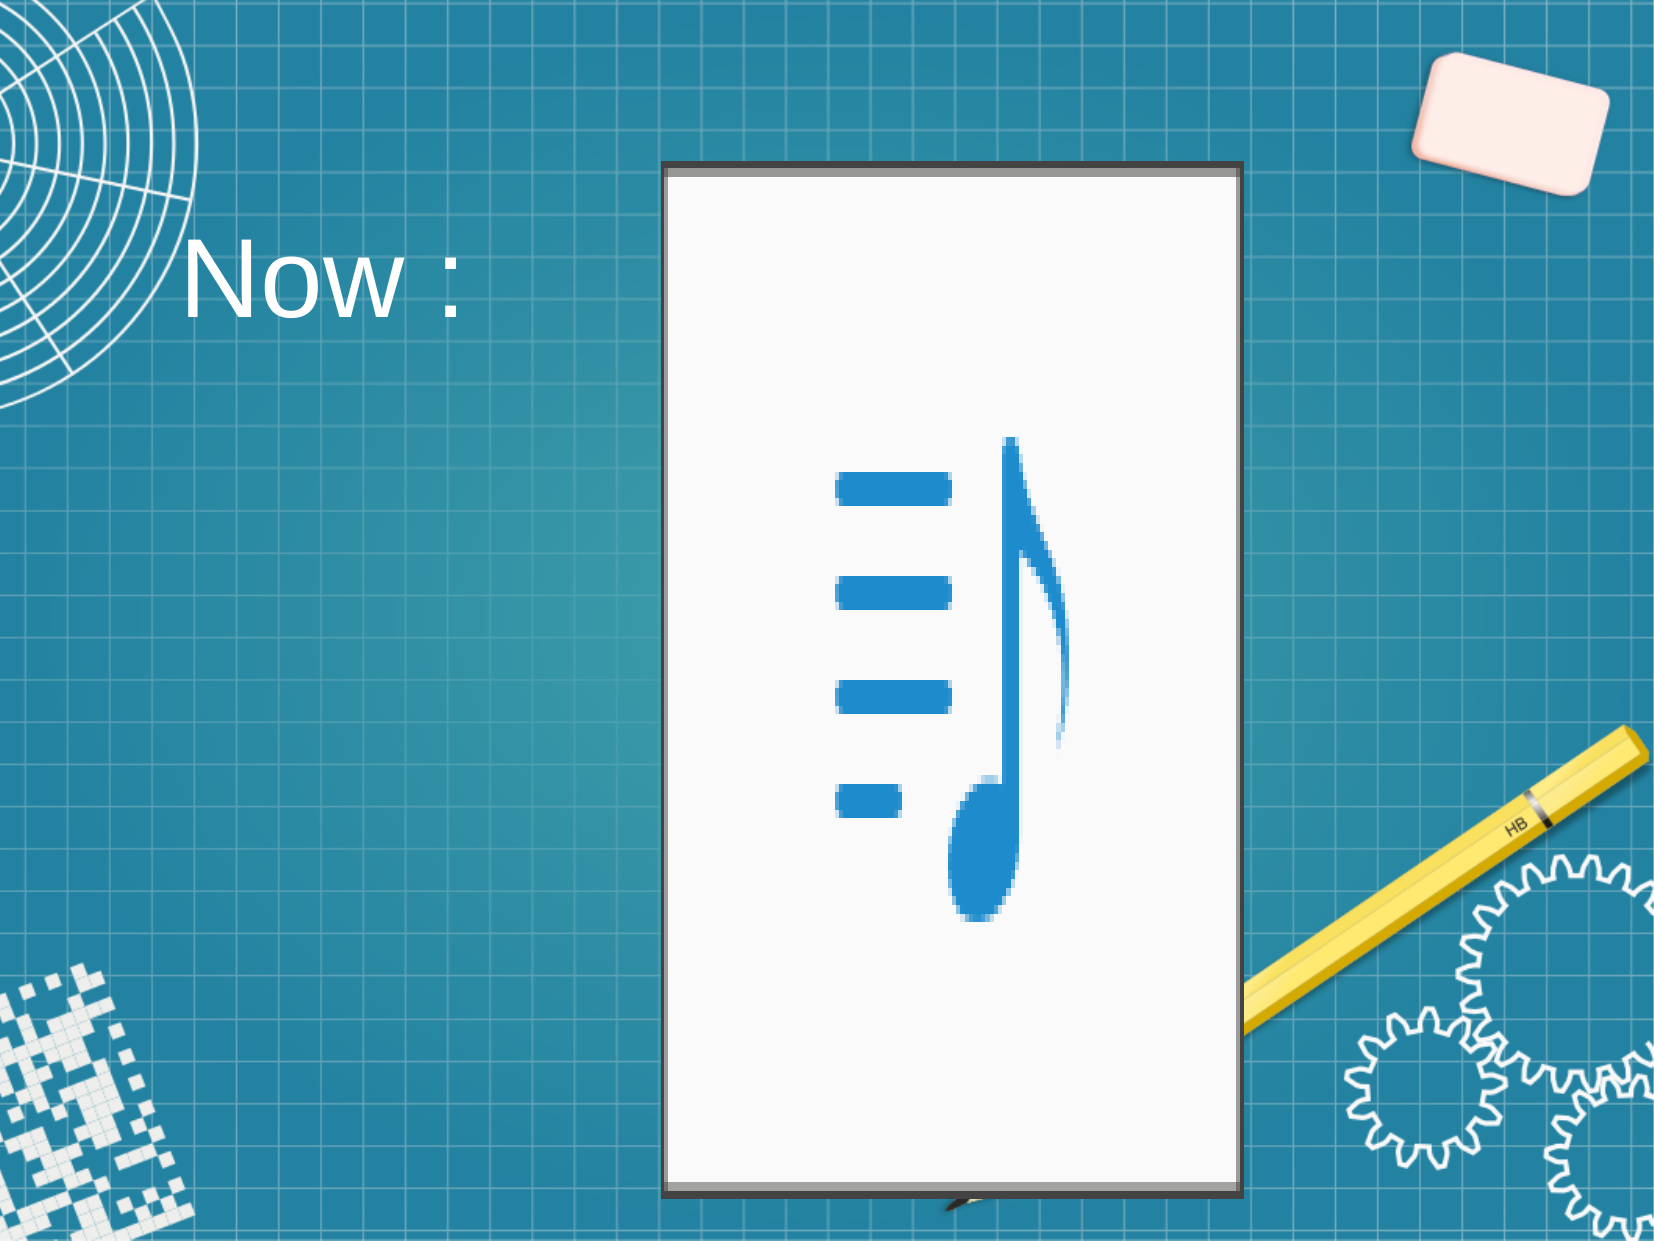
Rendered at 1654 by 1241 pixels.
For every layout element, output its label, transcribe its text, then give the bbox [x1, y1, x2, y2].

title Now : [0, 136, 1084, 421]
text_box [660, 159, 1246, 1201]
picture [0, 0, 1654, 1241]
